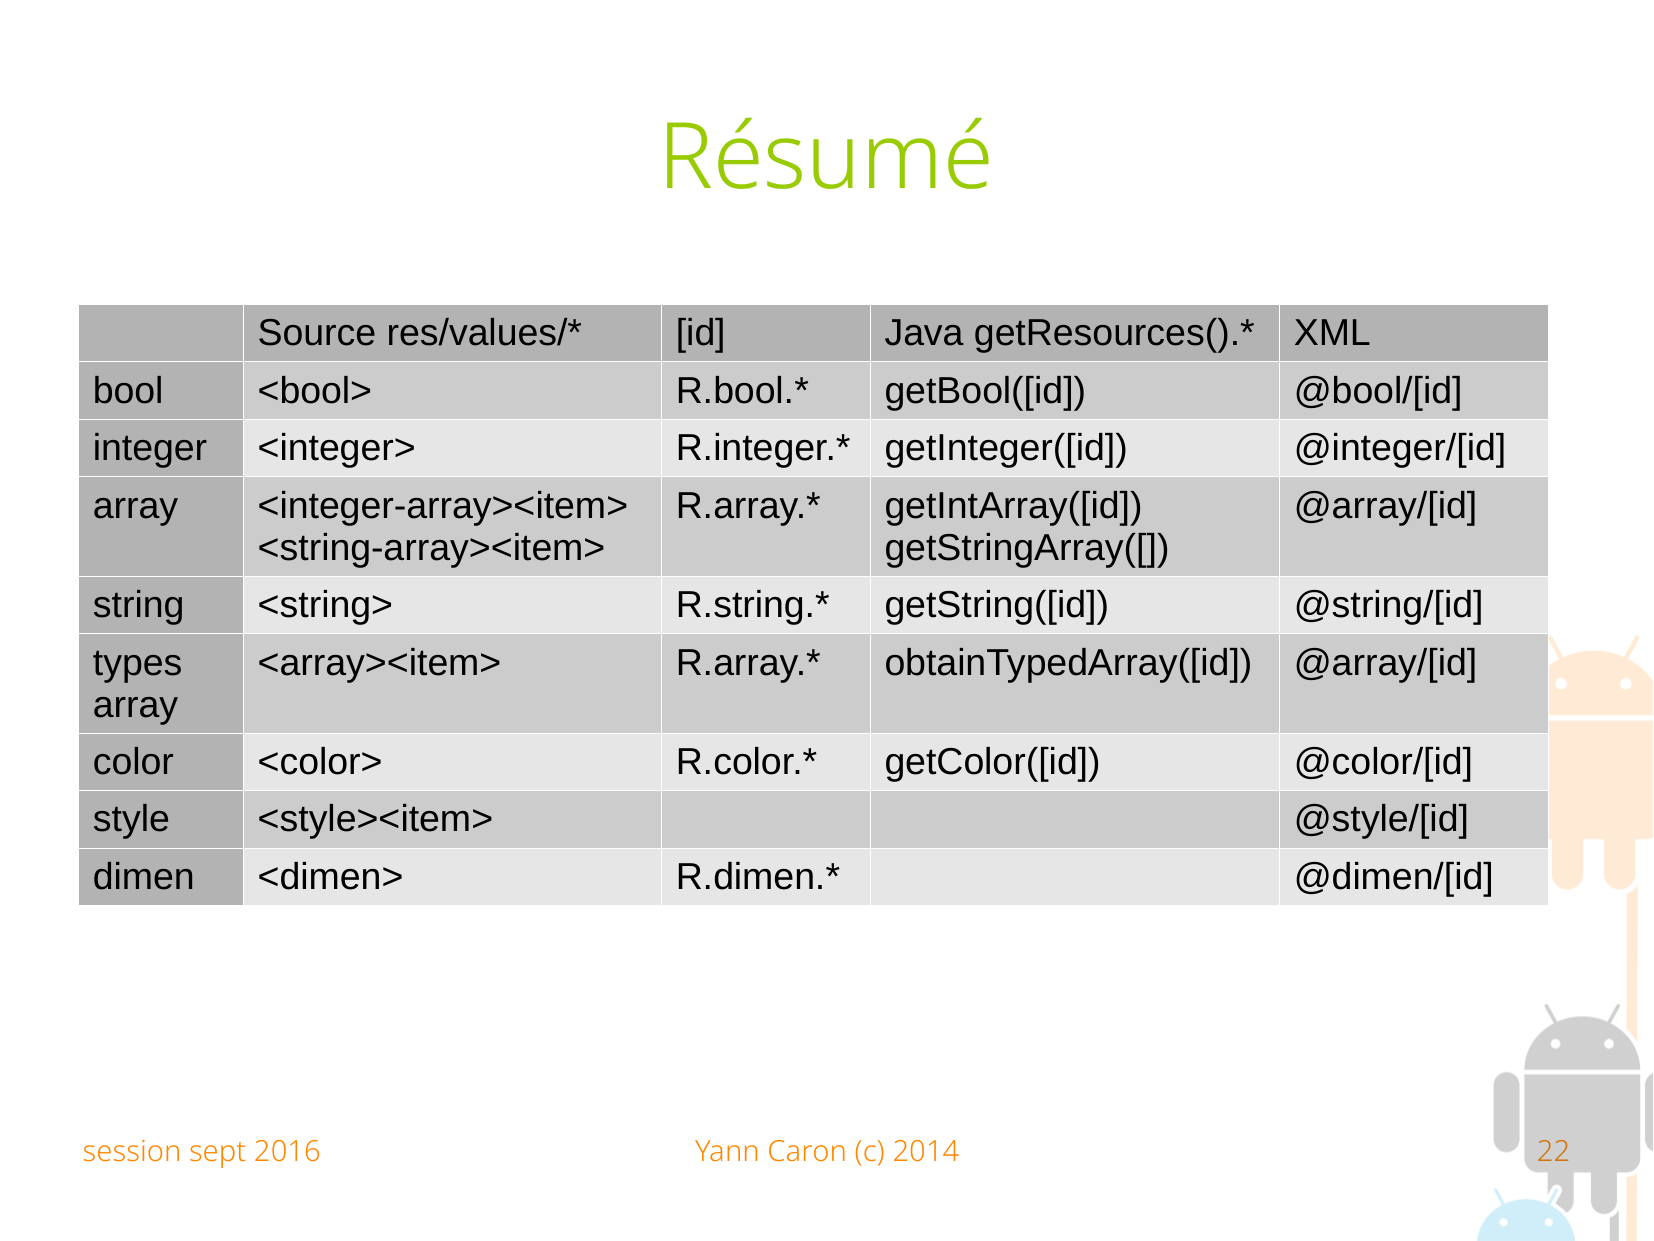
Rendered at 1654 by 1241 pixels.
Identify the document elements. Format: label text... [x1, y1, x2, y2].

table_cell @integer/[id] [1280, 420, 1548, 476]
table_cell obtainTypedArray([id]) [871, 634, 1279, 733]
table_cell integer [79, 420, 243, 476]
table_cell color [79, 734, 243, 790]
table_header [79, 305, 243, 361]
picture [240, 423, 1654, 1241]
table_cell [871, 849, 1279, 905]
table_cell bool [79, 362, 243, 419]
table_cell <bool> [244, 362, 661, 419]
table_cell [662, 791, 870, 848]
table_cell @array/[id] [1280, 477, 1548, 576]
table_cell R.dimen.* [662, 849, 870, 905]
table_cell R.bool.* [662, 362, 870, 419]
title Résumé [82, 49, 1571, 257]
table_header [id] [662, 305, 870, 361]
table_cell R.array.* [662, 477, 870, 576]
table_cell @bool/[id] [1280, 362, 1548, 419]
table_cell getColor([id]) [871, 734, 1279, 790]
table_cell R.array.* [662, 634, 870, 733]
table_cell R.string.* [662, 577, 870, 633]
table_cell @color/[id] [1280, 734, 1548, 790]
table_cell getIntArray([id]) getStringArray([]) [871, 477, 1279, 576]
table_header Source res/values/* [244, 305, 661, 361]
table_header Java getResources().* [871, 305, 1279, 361]
table_cell R.color.* [662, 734, 870, 790]
table_cell types array [79, 634, 243, 733]
table_cell dimen [79, 849, 243, 905]
table_cell <color> [244, 734, 661, 790]
table_cell getInteger([id]) [871, 420, 1279, 476]
table_cell @array/[id] [1280, 634, 1548, 733]
table_cell [871, 791, 1279, 848]
table_cell getString([id]) [871, 577, 1279, 633]
table_cell string [79, 577, 243, 633]
table_cell getBool([id]) [871, 362, 1279, 419]
table_cell @style/[id] [1280, 791, 1548, 848]
table_cell <integer-array><item> <string-array><item> [244, 477, 661, 576]
table_cell <array><item> [244, 634, 661, 733]
table_header XML [1280, 305, 1548, 361]
table_cell @dimen/[id] [1280, 849, 1548, 905]
table_cell <dimen> [244, 849, 661, 905]
table_cell <string> [244, 577, 661, 633]
table_cell array [79, 477, 243, 576]
table_cell <style><item> [244, 791, 661, 848]
table_cell @string/[id] [1280, 577, 1548, 633]
table_cell <integer> [244, 420, 661, 476]
table_cell style [79, 791, 243, 848]
table_cell R.integer.* [662, 420, 870, 476]
